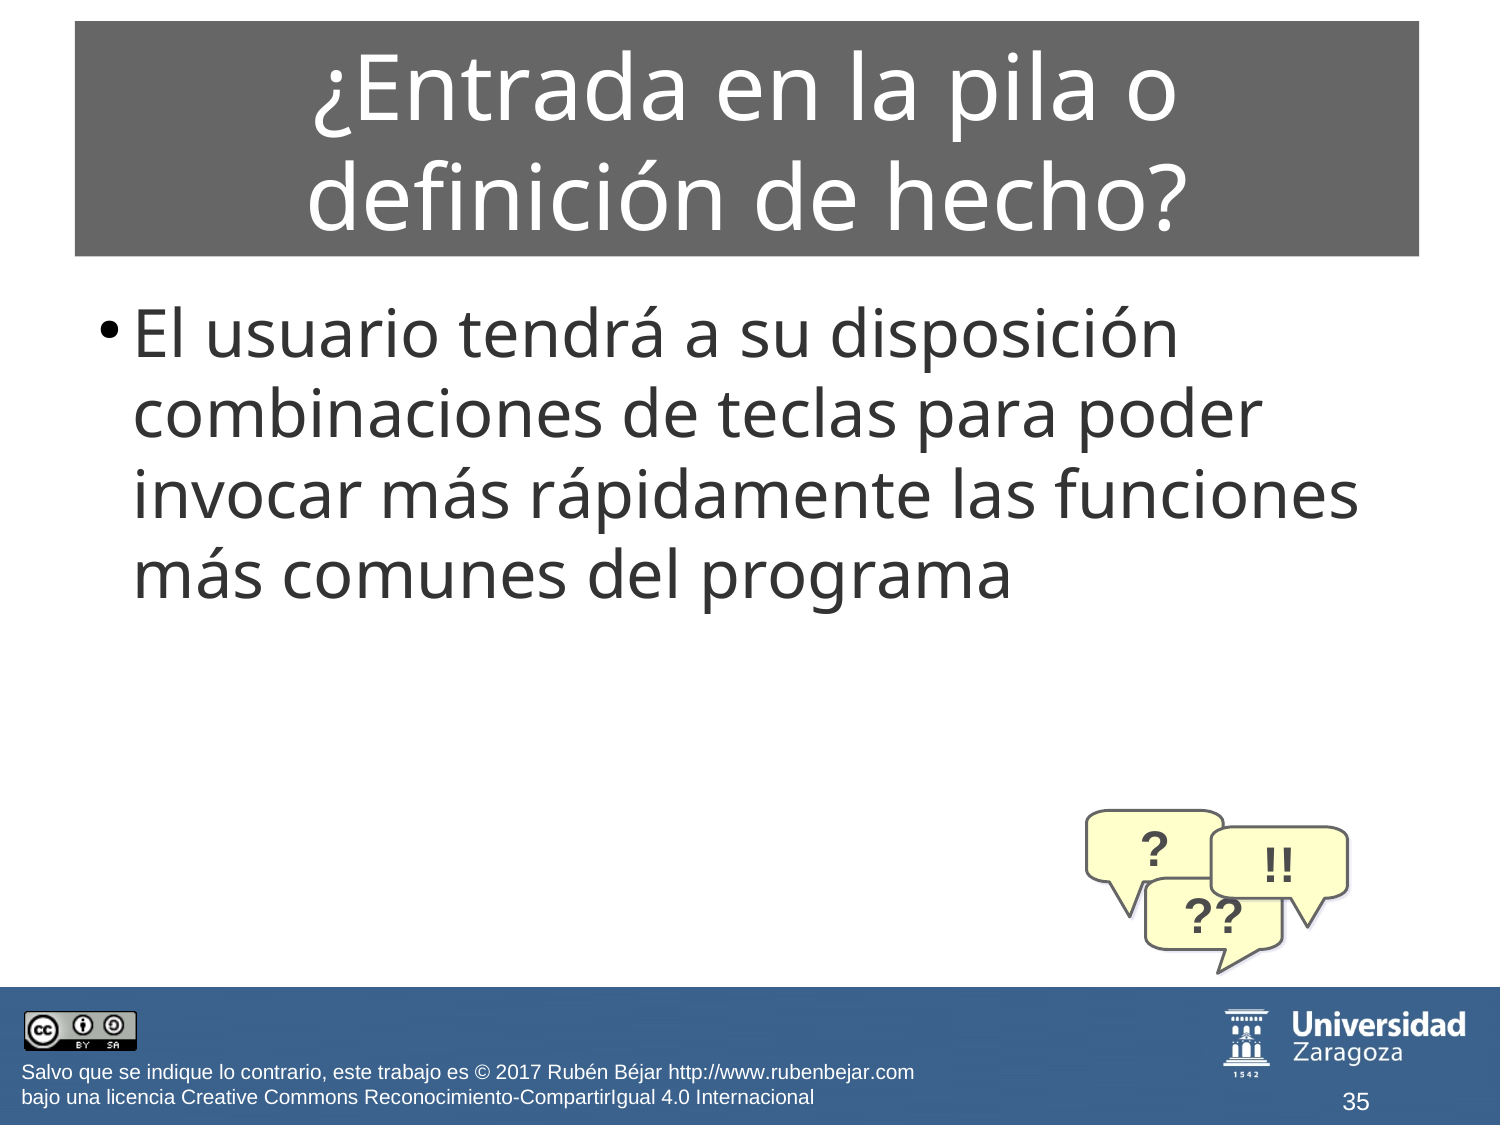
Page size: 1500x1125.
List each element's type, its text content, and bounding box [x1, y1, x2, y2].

text_box ?? [1145, 878, 1283, 974]
text_box !! [1211, 826, 1348, 928]
list El usuario tendrá a su disposición combinaciones de teclas para poder invocar más rápidamente las funciones más comunes del programa [82, 283, 1418, 957]
title ¿Entrada en la pila o definición de hecho? [74, 21, 1420, 257]
picture [0, 987, 1500, 1125]
text_box ? [1086, 810, 1224, 917]
